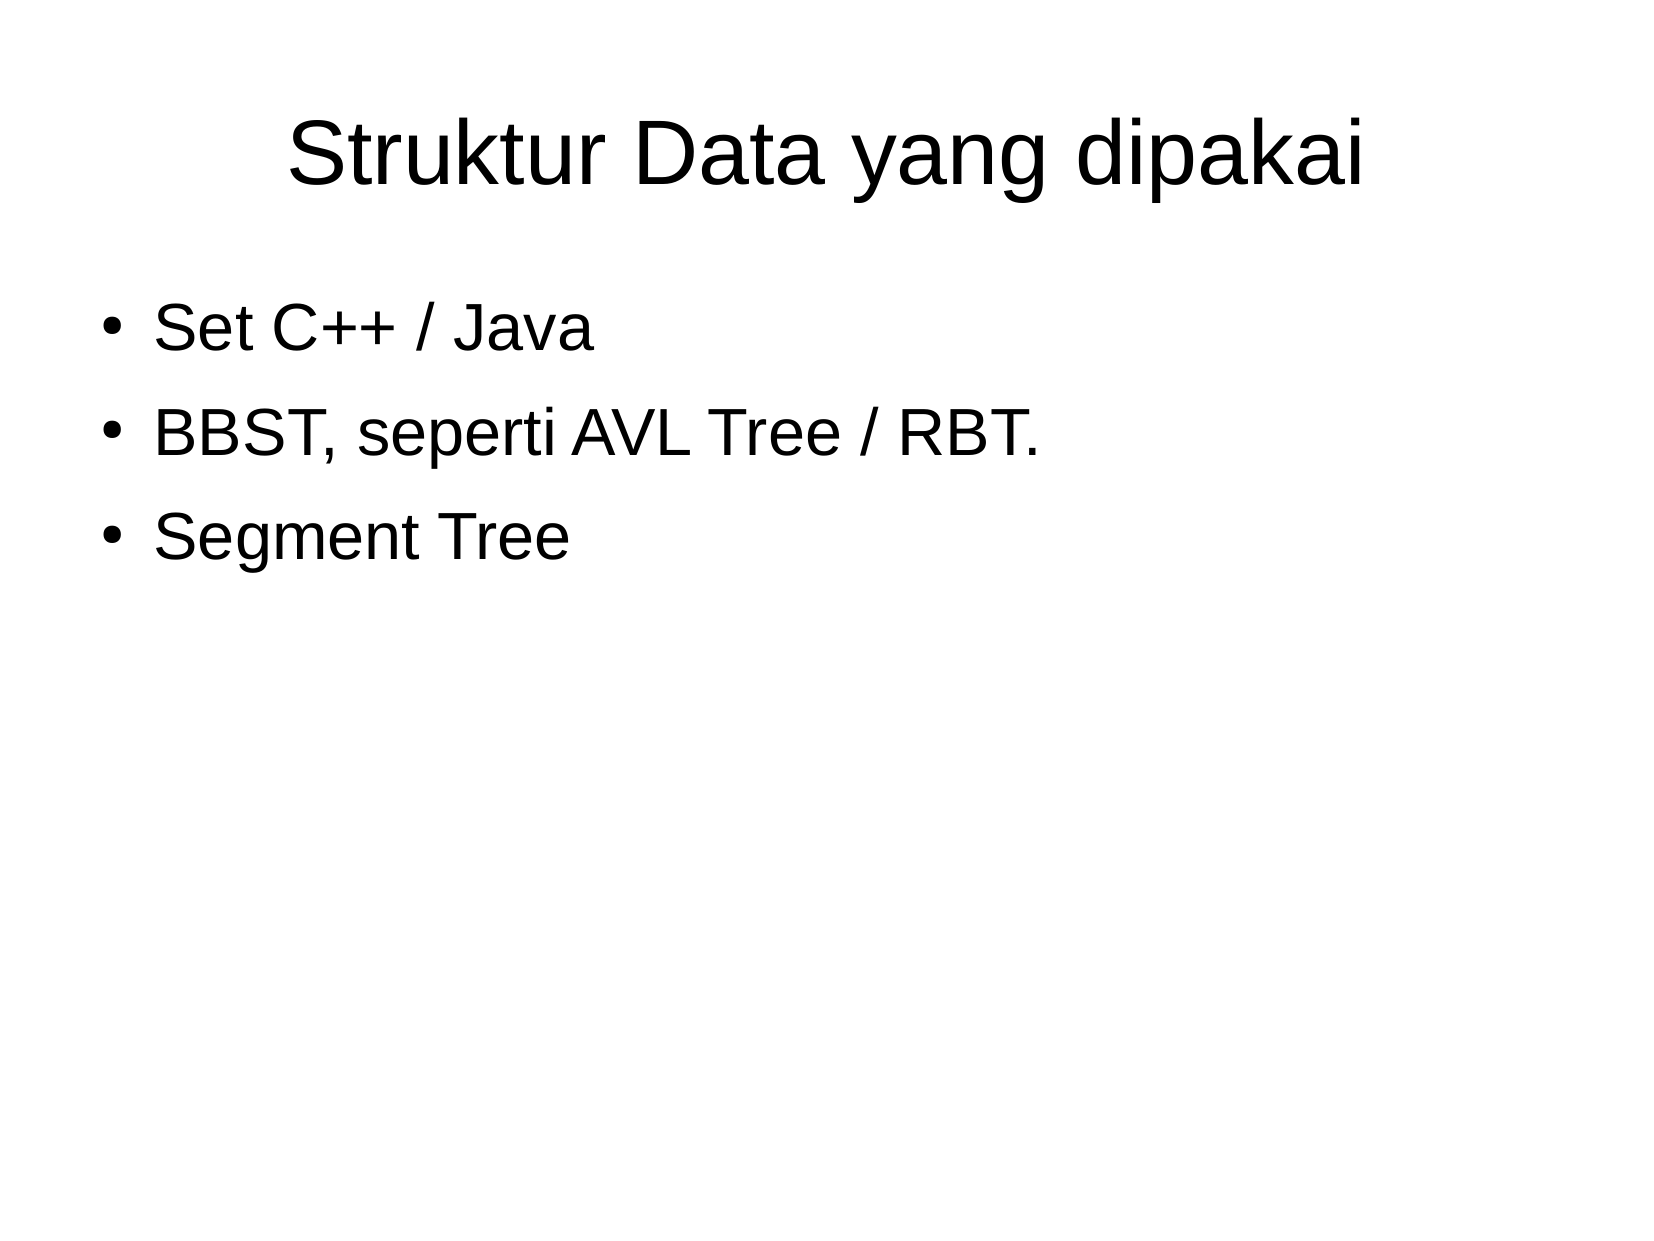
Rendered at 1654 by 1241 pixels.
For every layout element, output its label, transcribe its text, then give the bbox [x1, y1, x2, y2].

list Set C++ / Java BBST, seperti AVL Tree / RBT. Segment Tree [82, 290, 1571, 1010]
title Struktur Data yang dipakai [82, 49, 1571, 257]
